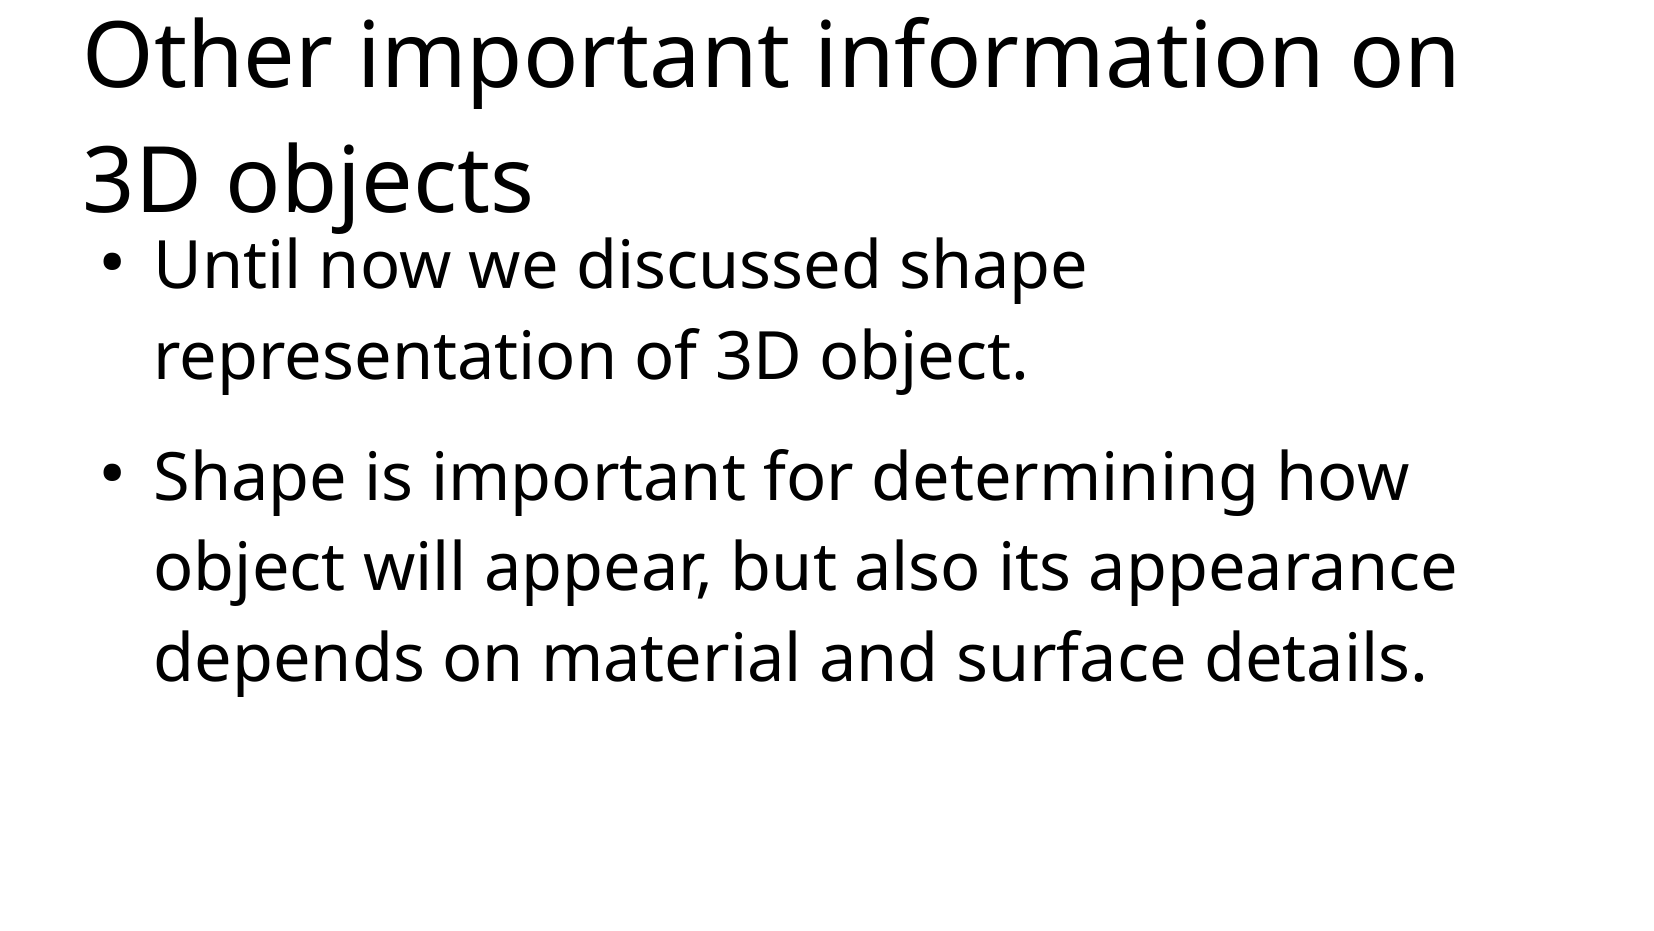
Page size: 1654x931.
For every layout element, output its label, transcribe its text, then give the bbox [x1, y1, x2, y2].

list Until now we discussed shape representation of 3D object. Shape is important for determining how object will appear, but also its appearance depends on material and surface details. [82, 217, 1571, 758]
title Other important information on 3D objects [82, 37, 1571, 193]
